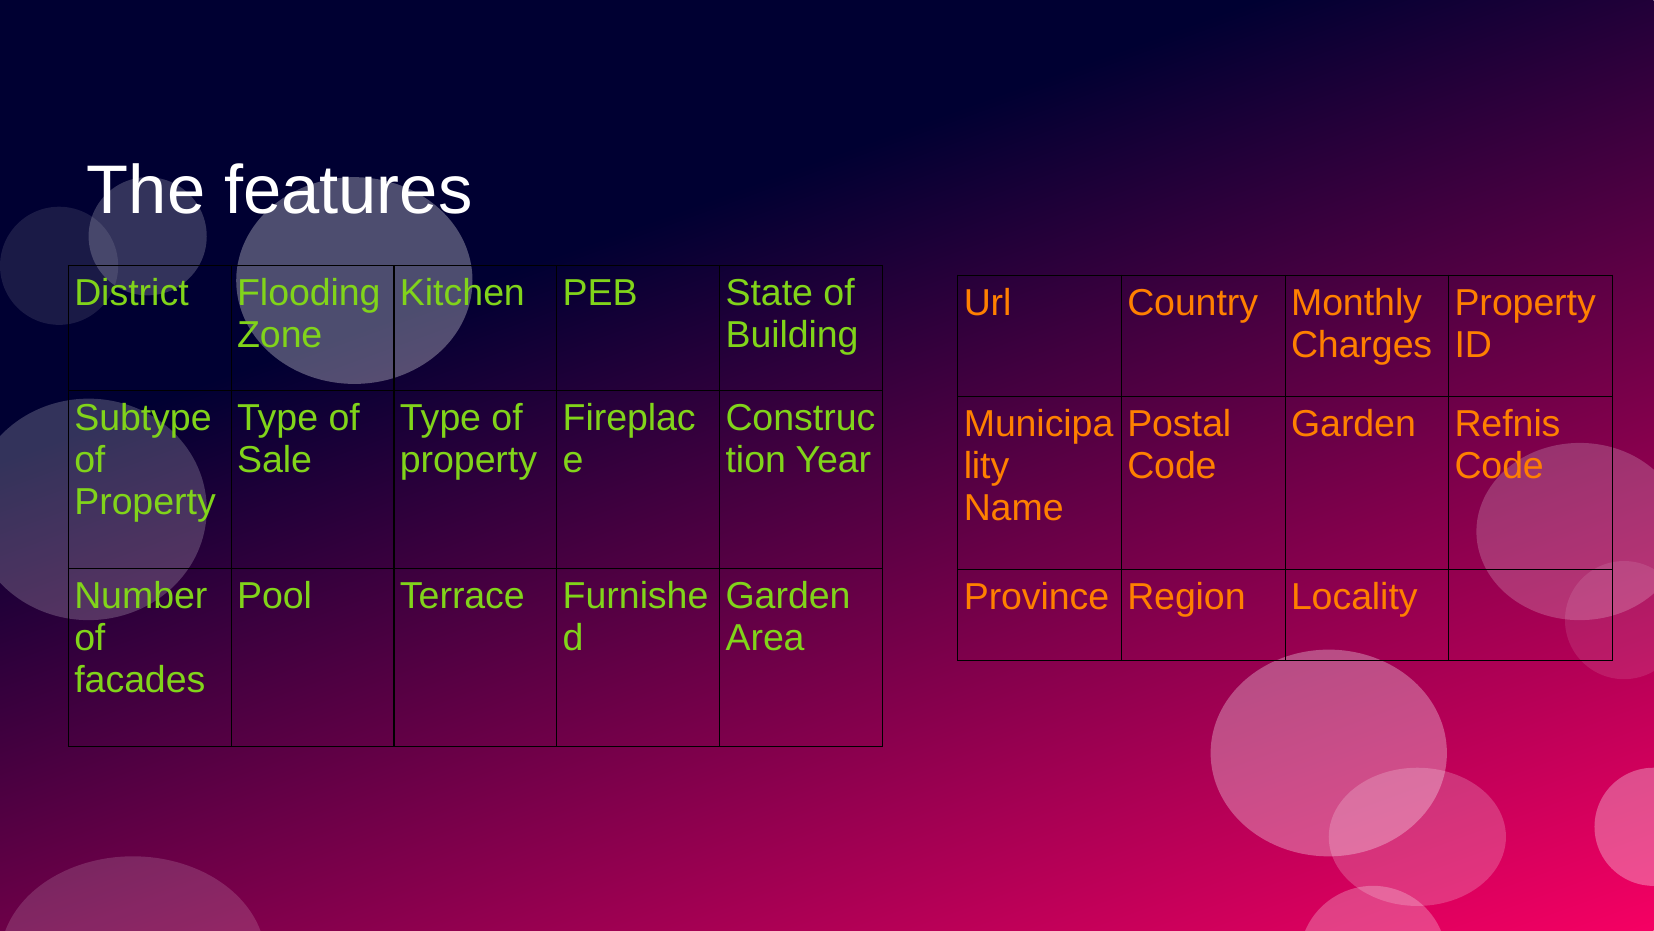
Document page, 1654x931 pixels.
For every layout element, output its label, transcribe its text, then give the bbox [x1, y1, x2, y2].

table_cell Garden Area [720, 569, 882, 746]
table_cell Furnished [557, 569, 719, 746]
table_header Url [958, 276, 1121, 396]
table_cell Fireplace [557, 391, 719, 568]
table_header PEB [557, 266, 719, 390]
table_cell Type of Sale [232, 391, 393, 568]
table_cell Province [958, 570, 1121, 660]
table_header Flooding Zone [232, 266, 393, 390]
table_header District [69, 266, 231, 390]
table_cell Municipality Name [958, 397, 1121, 569]
table_cell Region [1122, 570, 1285, 660]
table_cell Refnis Code [1449, 397, 1612, 569]
title The features [86, 112, 1576, 268]
table_header Monthly Charges [1286, 276, 1448, 396]
table_header Kitchen [395, 266, 556, 390]
table_cell [1449, 570, 1612, 660]
table_cell Subtype of Property [69, 391, 231, 568]
table_header Property ID [1449, 276, 1612, 396]
table_cell Locality [1286, 570, 1448, 660]
table_cell Pool [232, 569, 393, 746]
table_cell Construction Year [720, 391, 882, 568]
table_cell Terrace [395, 569, 556, 746]
table_header Country [1122, 276, 1285, 396]
table_cell Type of property [395, 391, 556, 568]
table_cell Garden [1286, 397, 1448, 569]
table_header State of Building [720, 266, 882, 390]
table_cell Number of facades [69, 569, 231, 746]
table_cell Postal Code [1122, 397, 1285, 569]
